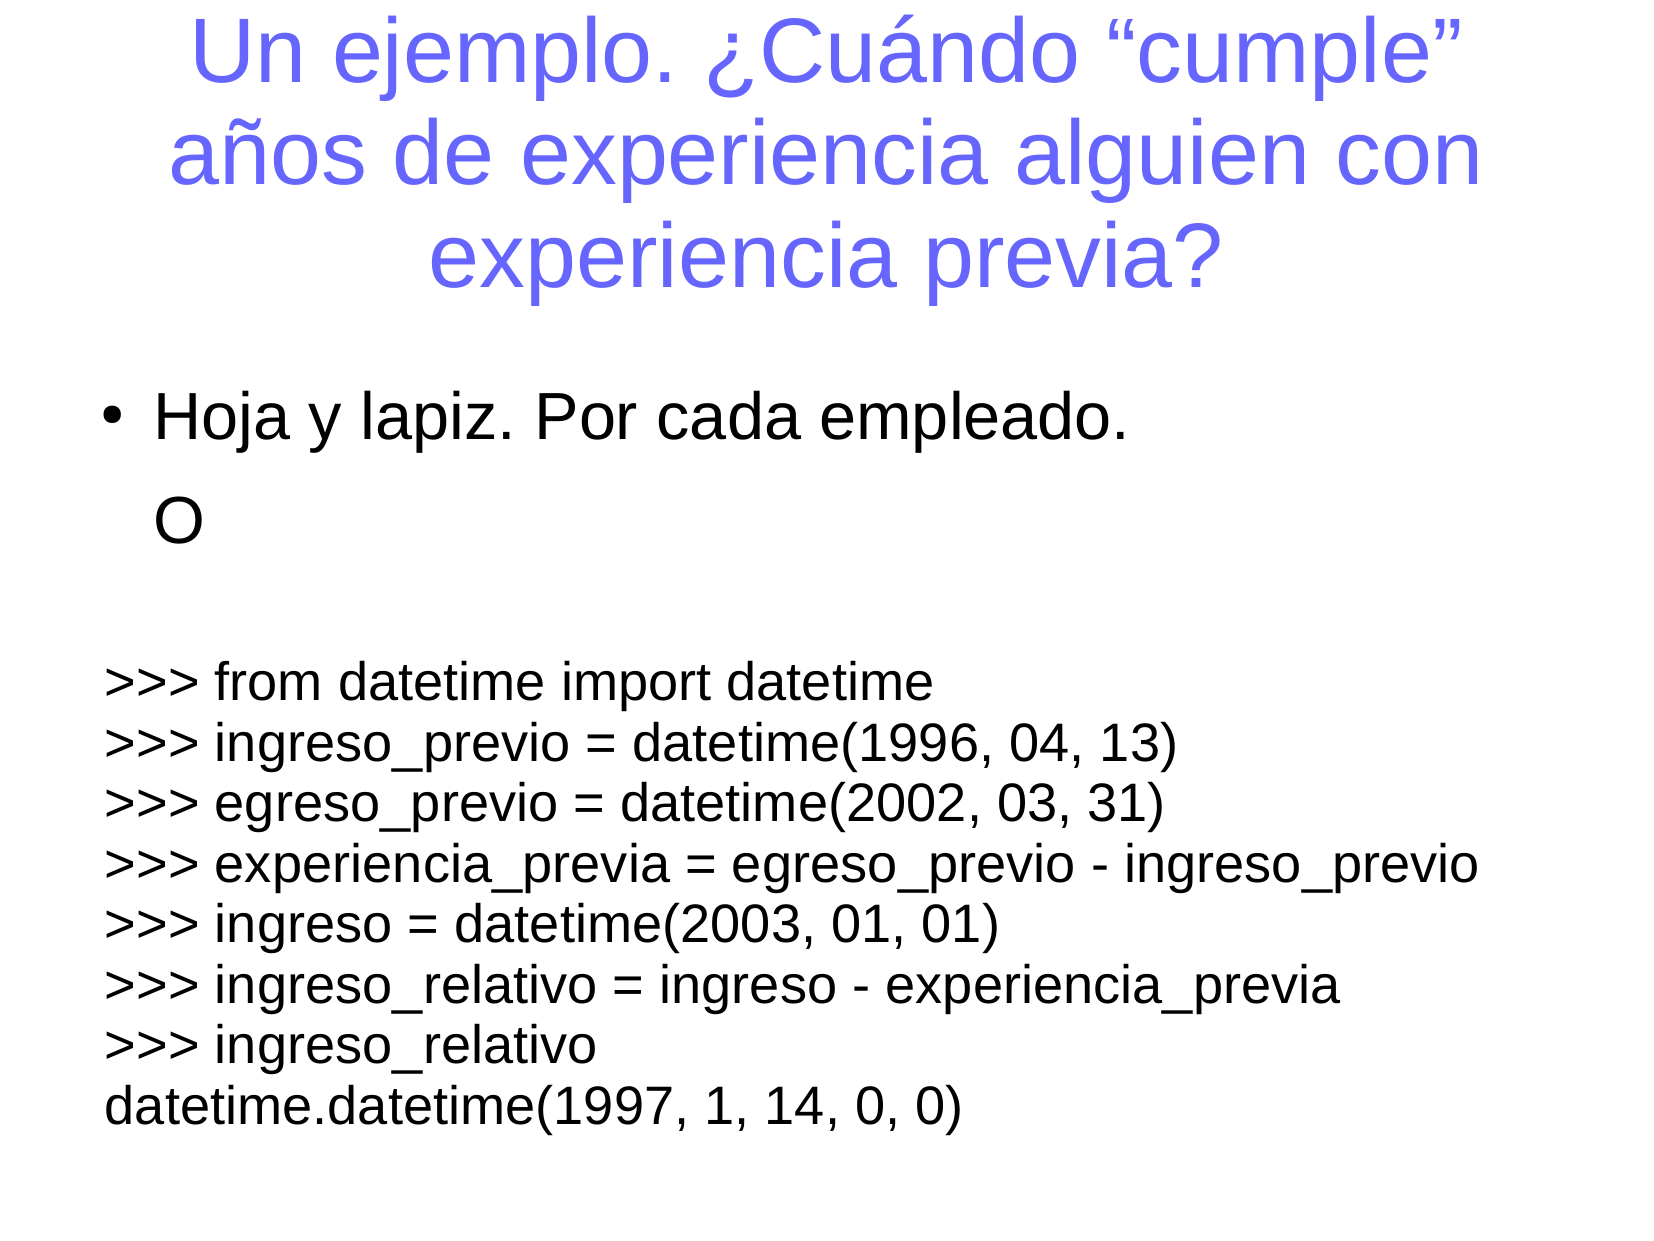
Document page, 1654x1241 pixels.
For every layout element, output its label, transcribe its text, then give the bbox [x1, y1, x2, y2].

text_box >>> from datetime import datetime >>> ingreso_previo = datetime(1996, 04, 13) >>> egreso_previo = datetime(2002, 03, 31) >>> experiencia_previa = egreso_previo - ingreso_previo >>> ingreso = datetime(2003, 01, 01) >>> ingreso_relativo = ingreso - experiencia_previa >>> ingreso_relativo datetime.datetime(1997, 1, 14, 0, 0) [90, 644, 1561, 1170]
title Un ejemplo. ¿Cuándo “cumple” años de experiencia alguien con experiencia previa? [82, 0, 1571, 308]
list Hoja y lapiz. Por cada empleado. O [82, 378, 1411, 810]
